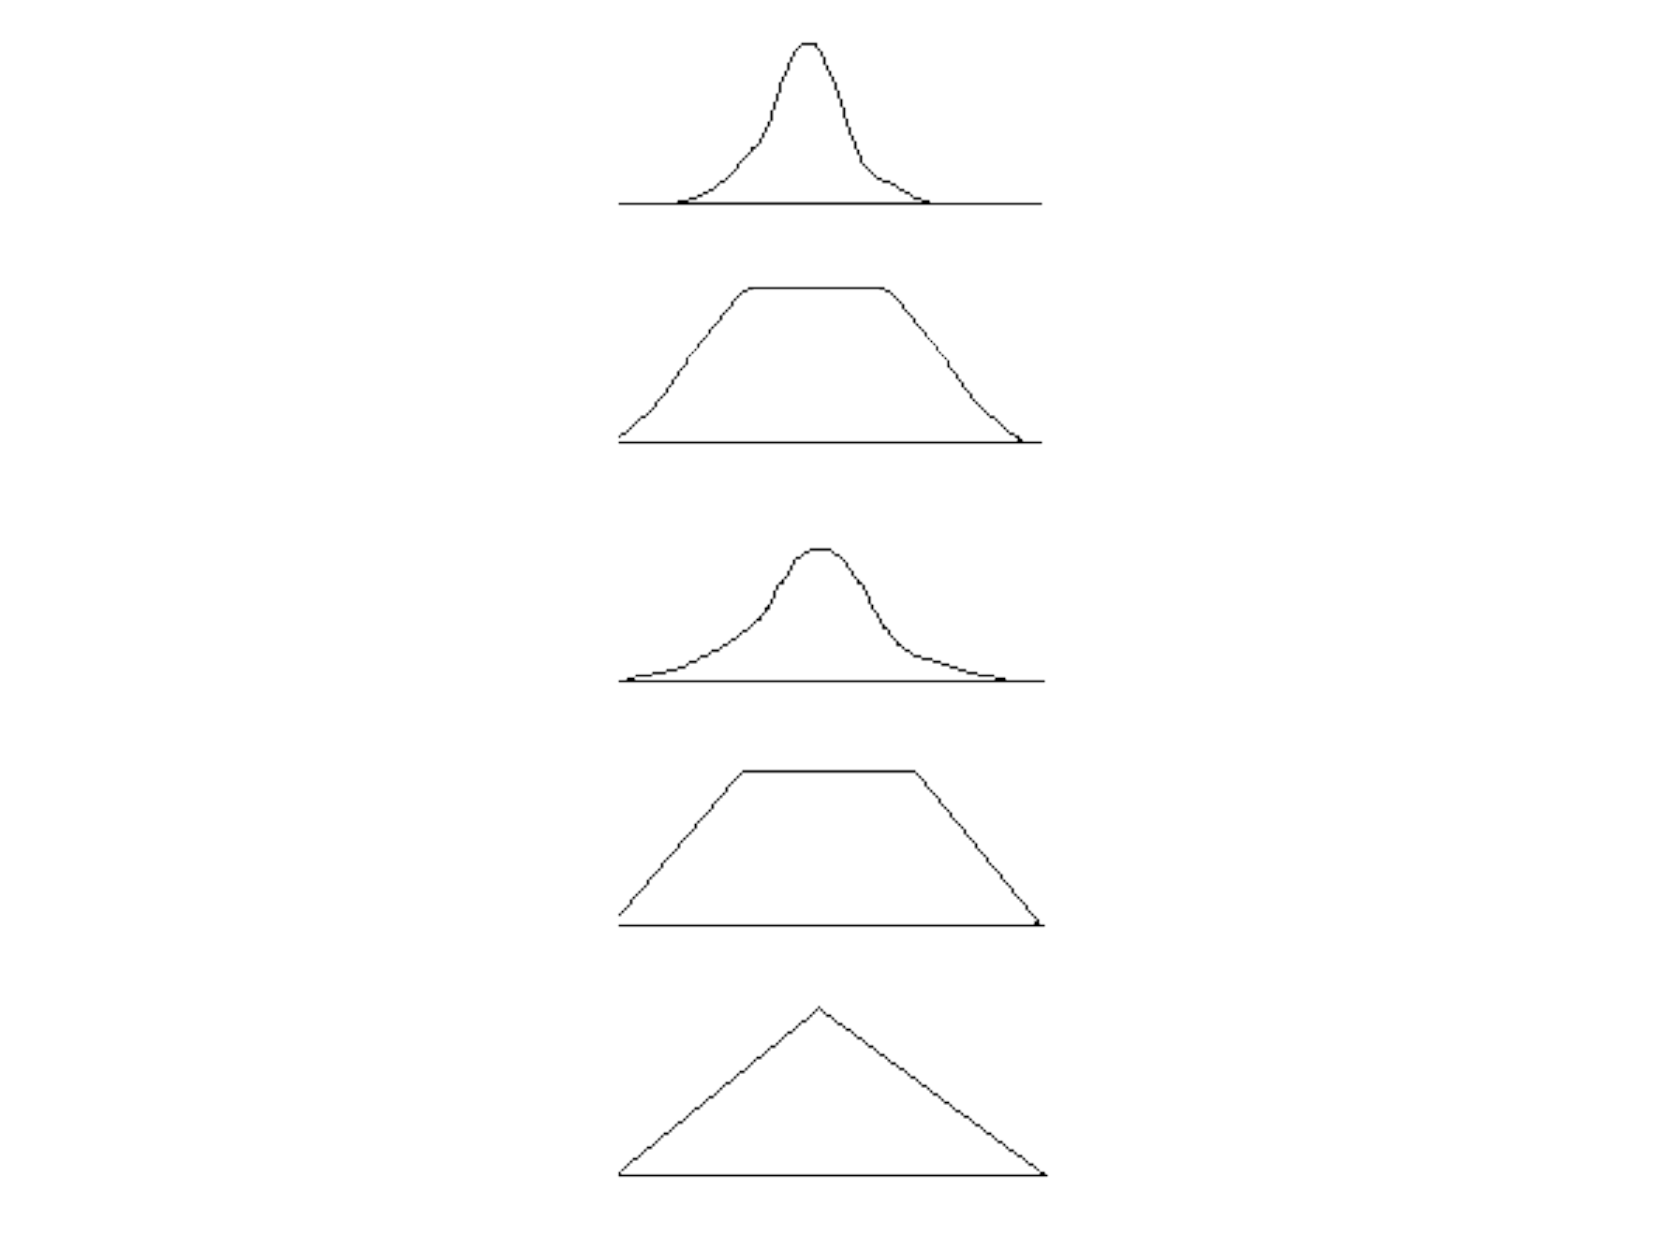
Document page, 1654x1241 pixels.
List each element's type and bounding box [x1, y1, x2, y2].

picture [473, 18, 1167, 1234]
